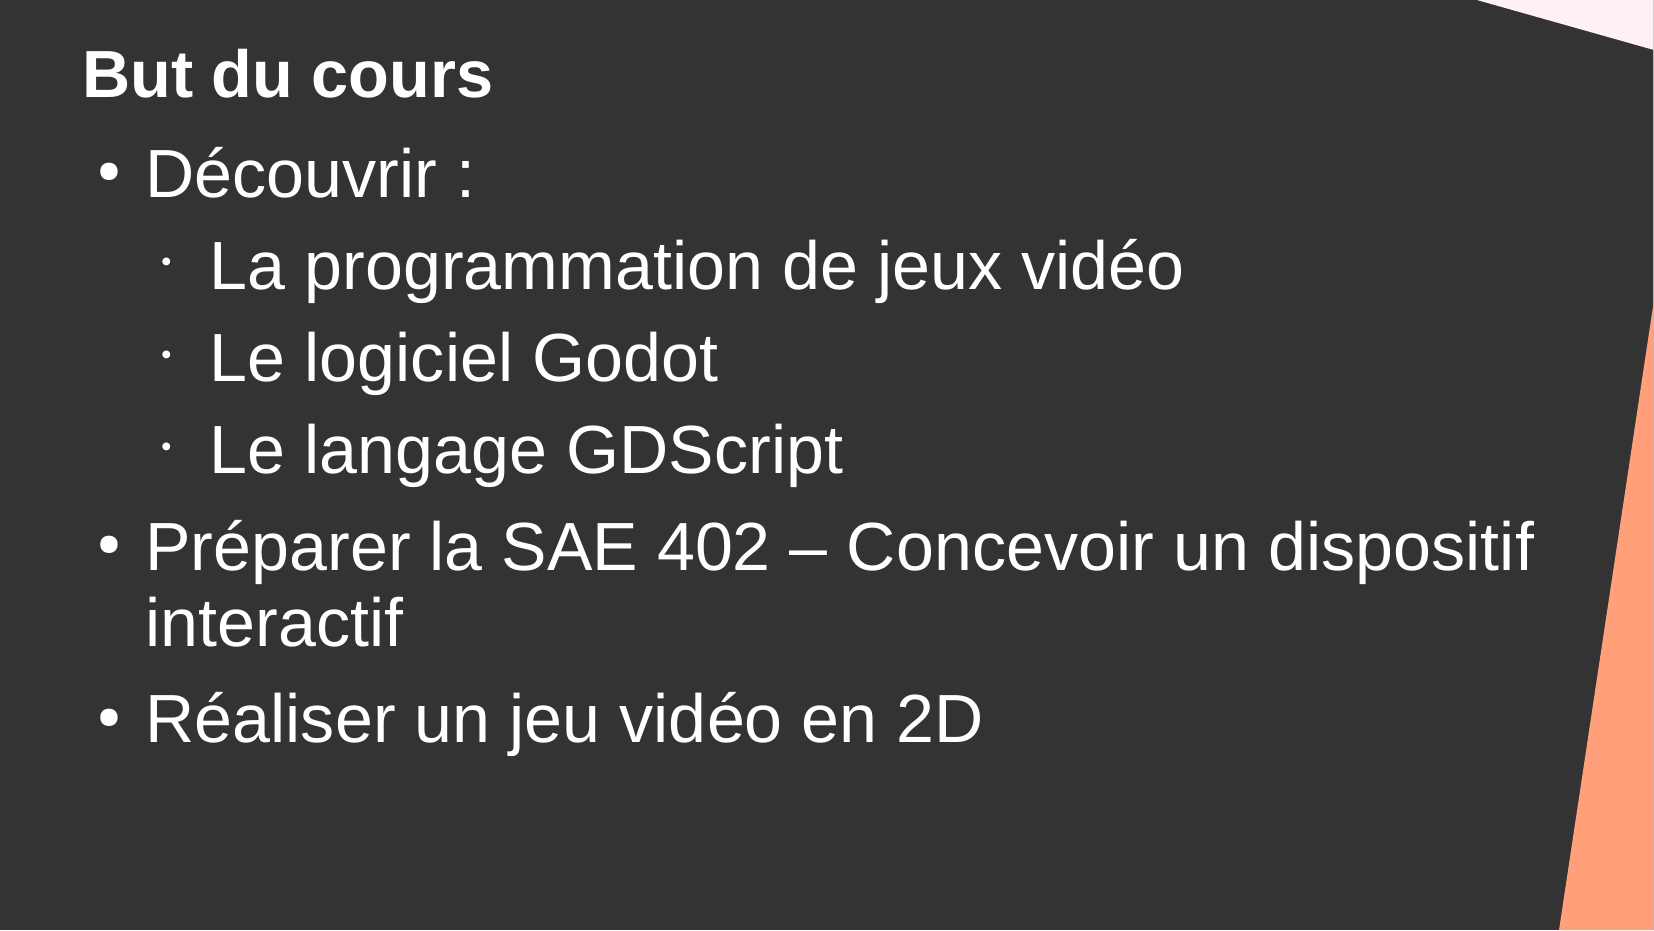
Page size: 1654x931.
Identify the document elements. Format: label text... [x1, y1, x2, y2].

text_box [1558, 299, 1654, 931]
text_box [1476, 0, 1654, 51]
title But du cours [82, 37, 1571, 122]
list Découvrir : La programmation de jeux vidéo Le logiciel Godot Le langage GDScript Préparer la SAE 402 – Concevoir un dispositif interactif Réaliser un jeu vidéo en 2D [80, 135, 1560, 762]
